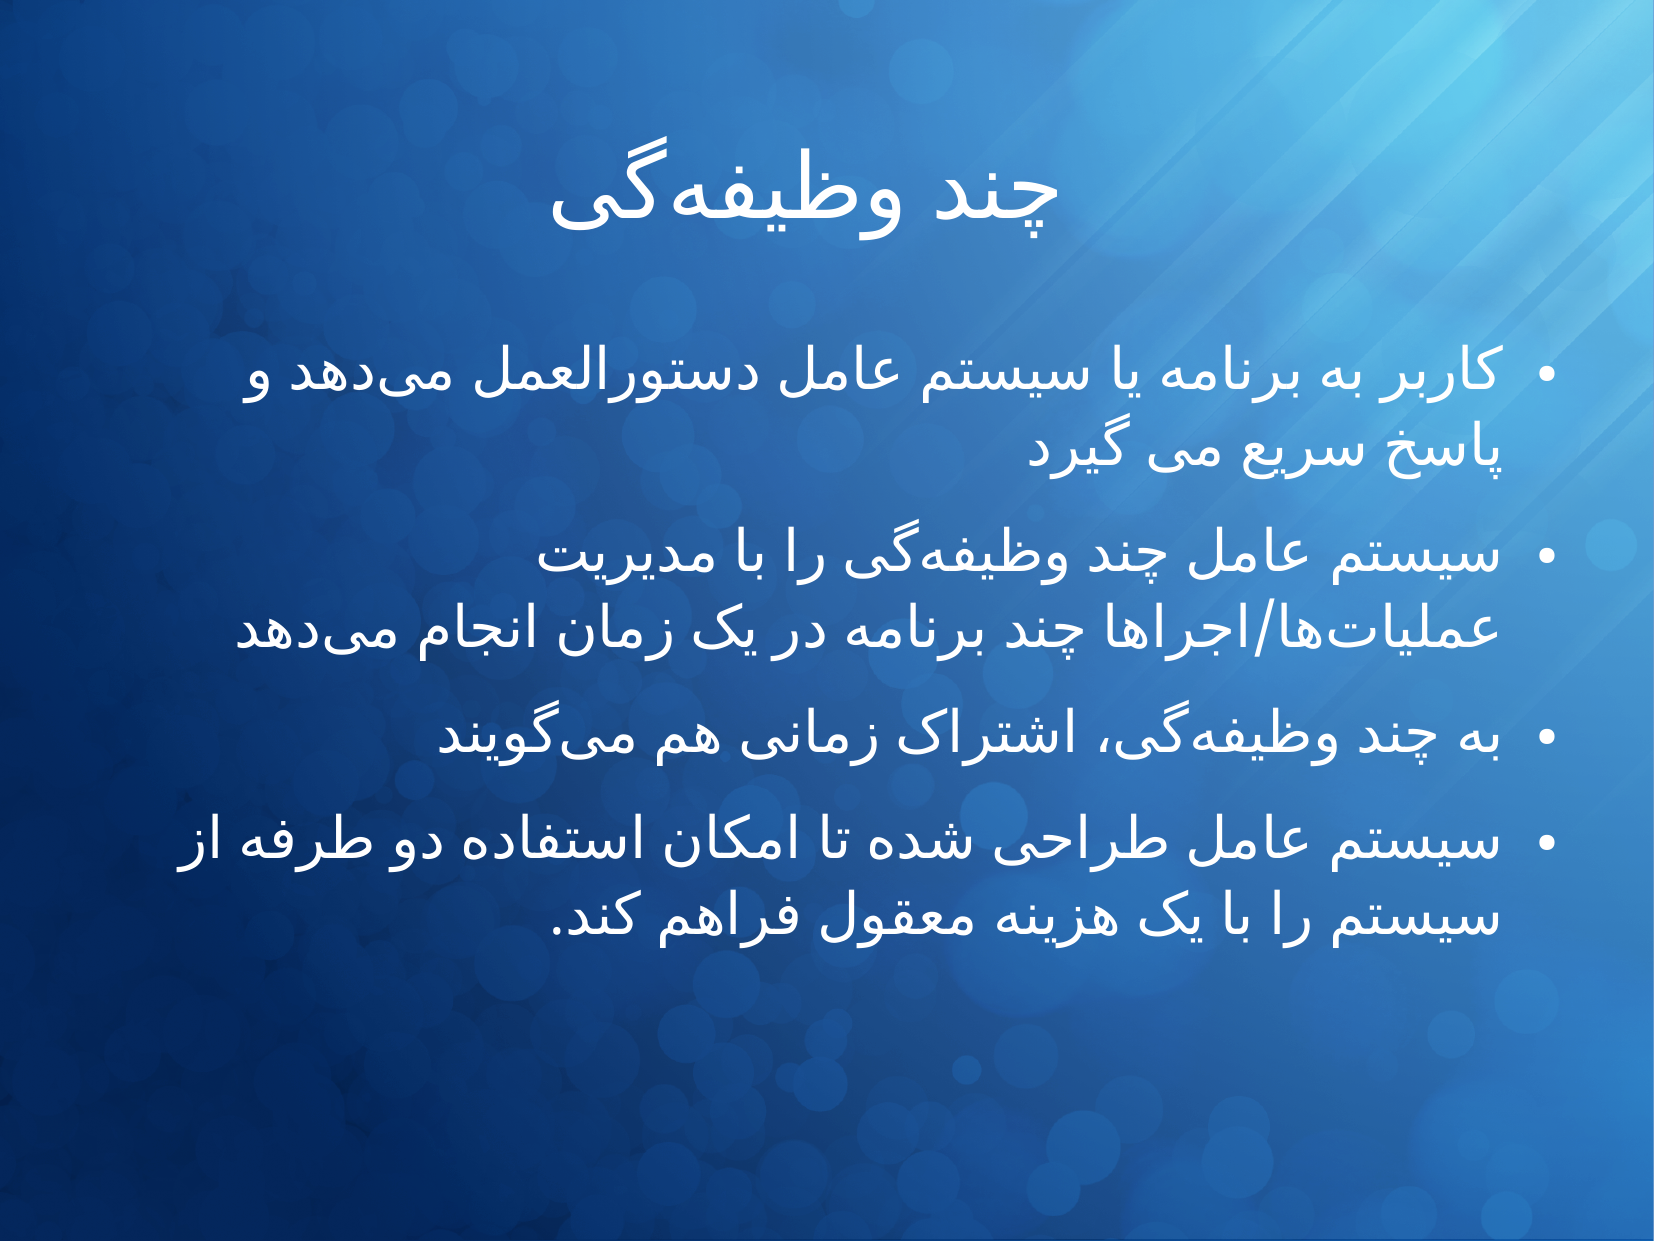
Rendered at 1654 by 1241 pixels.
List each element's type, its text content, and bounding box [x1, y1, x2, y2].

title چند وظیفه‌گی [112, 112, 1501, 281]
list کاربر به برنامه یا سیستم عامل دستورالعمل می‌دهد و پاسخ سریع می گیرد سیستم عامل چند وظیفه‌گی را با مدیریت عملیات‌ها/اجراها چند برنامه در یک زمان انجام می‌دهد به چند وظیفه‌گی، اشتراک زمانی هم می‌گویند سیستم عامل طراحی شده تا امکان استفاده دو طرفه از سیستم را با یک هزینه معقول فراهم کند. [122, 337, 1576, 1088]
picture [0, 0, 1654, 1241]
